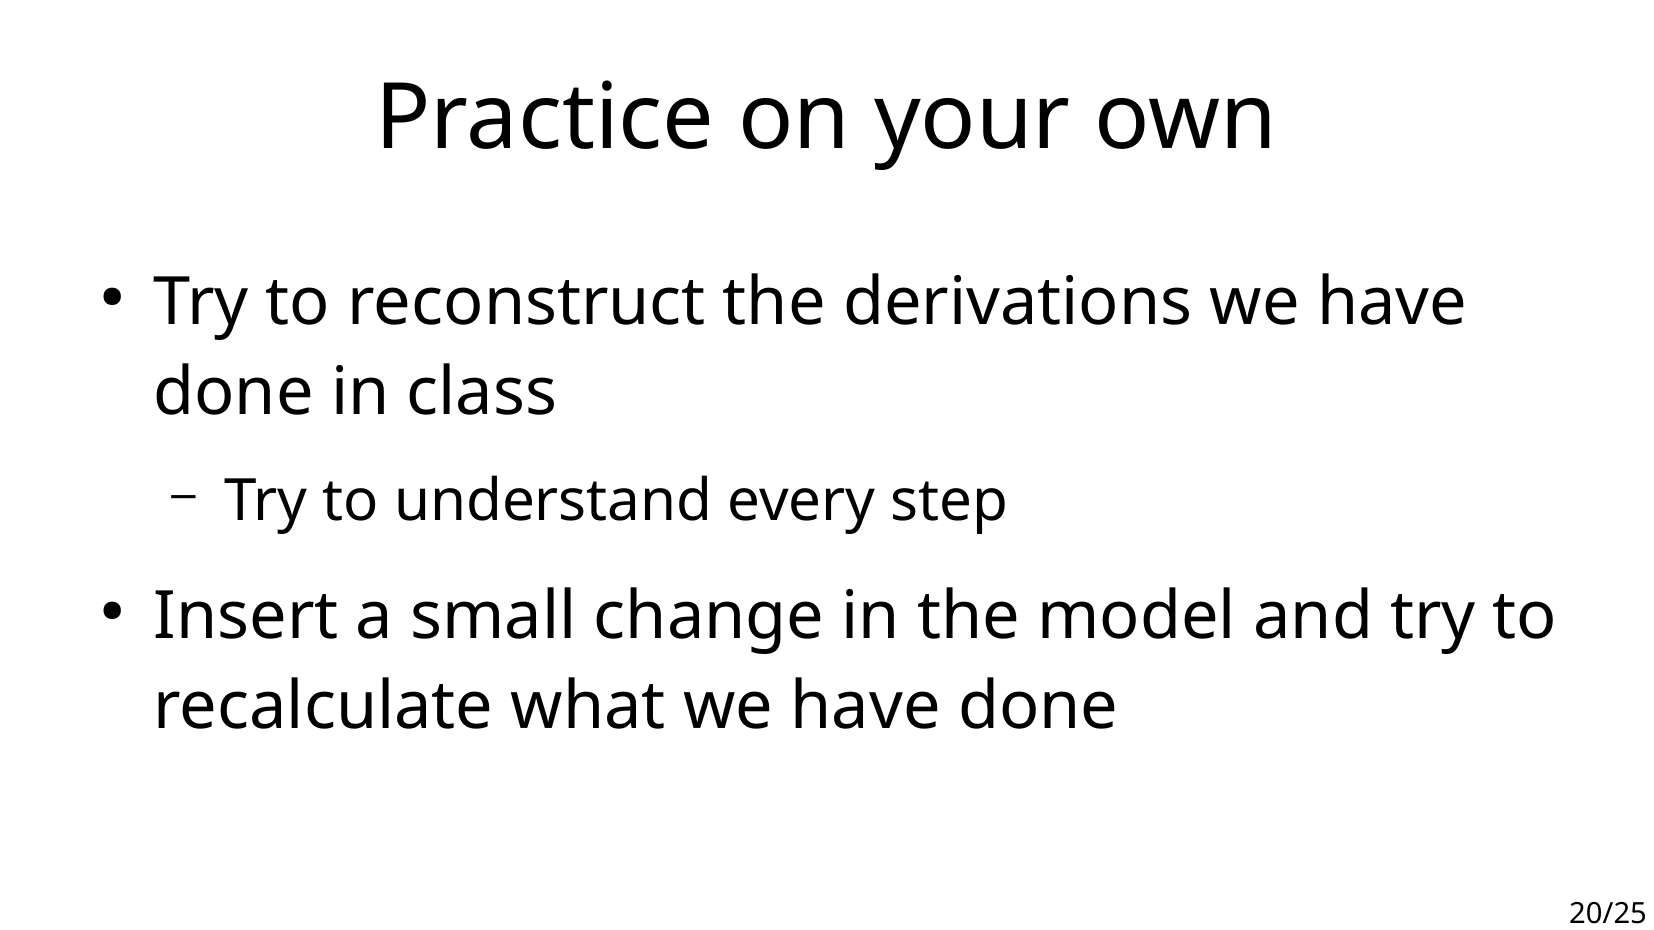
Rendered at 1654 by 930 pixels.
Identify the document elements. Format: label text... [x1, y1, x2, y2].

title Practice on your own [82, 1, 1571, 225]
list Try to reconstruct the derivations we have done in class Try to understand every step Insert a small change in the model and try to recalculate what we have done [82, 252, 1571, 793]
